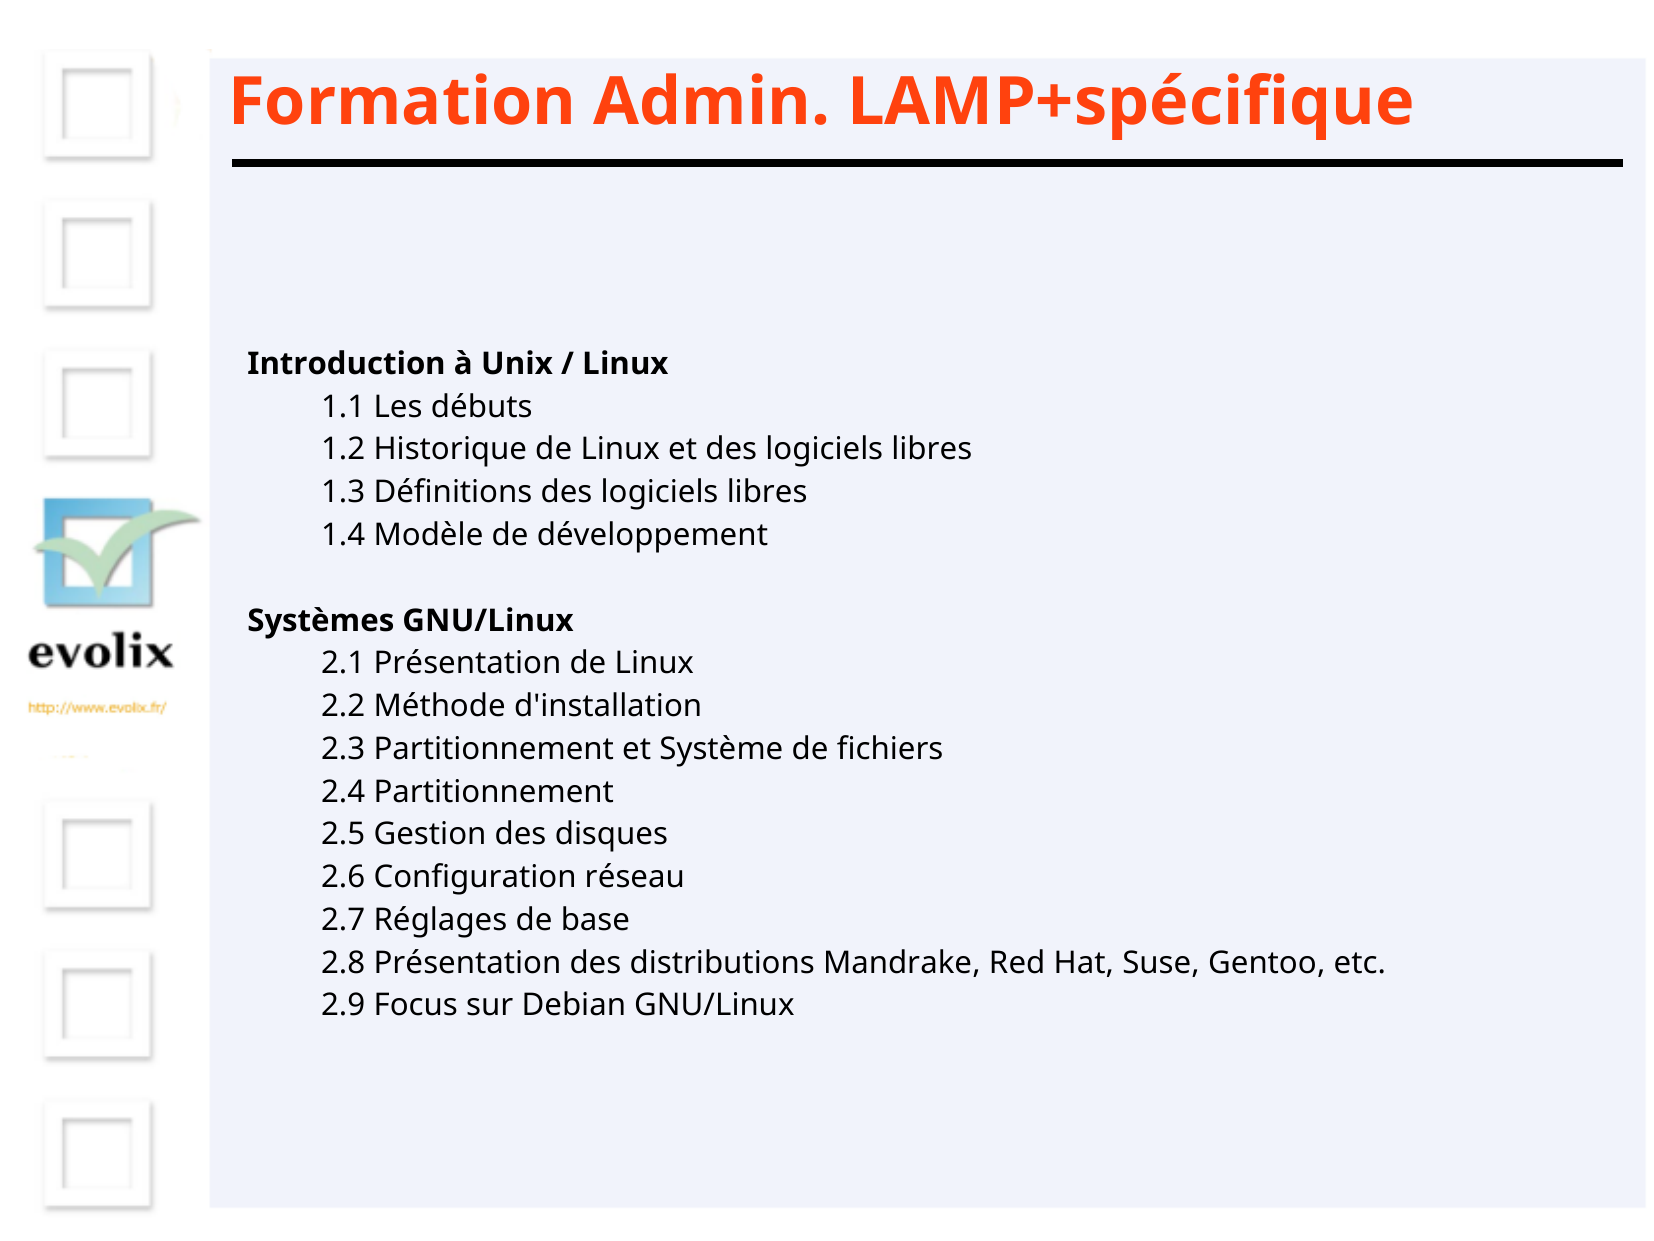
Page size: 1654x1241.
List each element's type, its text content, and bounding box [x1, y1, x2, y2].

title Formation Admin. LAMP+spécifique [228, 36, 1654, 160]
picture [0, 49, 1654, 1218]
text_box Introduction à Unix / Linux 1.1 Les débuts 1.2 Historique de Linux et des logiciels libres 1.3 Définitions des logiciels libres 1.4 Modèle de développement Systèmes GNU/Linux 2.1 Présentation de Linux 2.2 Méthode d'installation 2.3 Partitionnement et Système de fichiers 2.4 Partitionnement 2.5 Gestion des disques 2.6 Configuration réseau 2.7 Réglages de base 2.8 Présentation des distributions Mandrake, Red Hat, Suse, Gentoo, etc. 2.9 Focus sur Debian GNU/Linux [247, 185, 1654, 1241]
